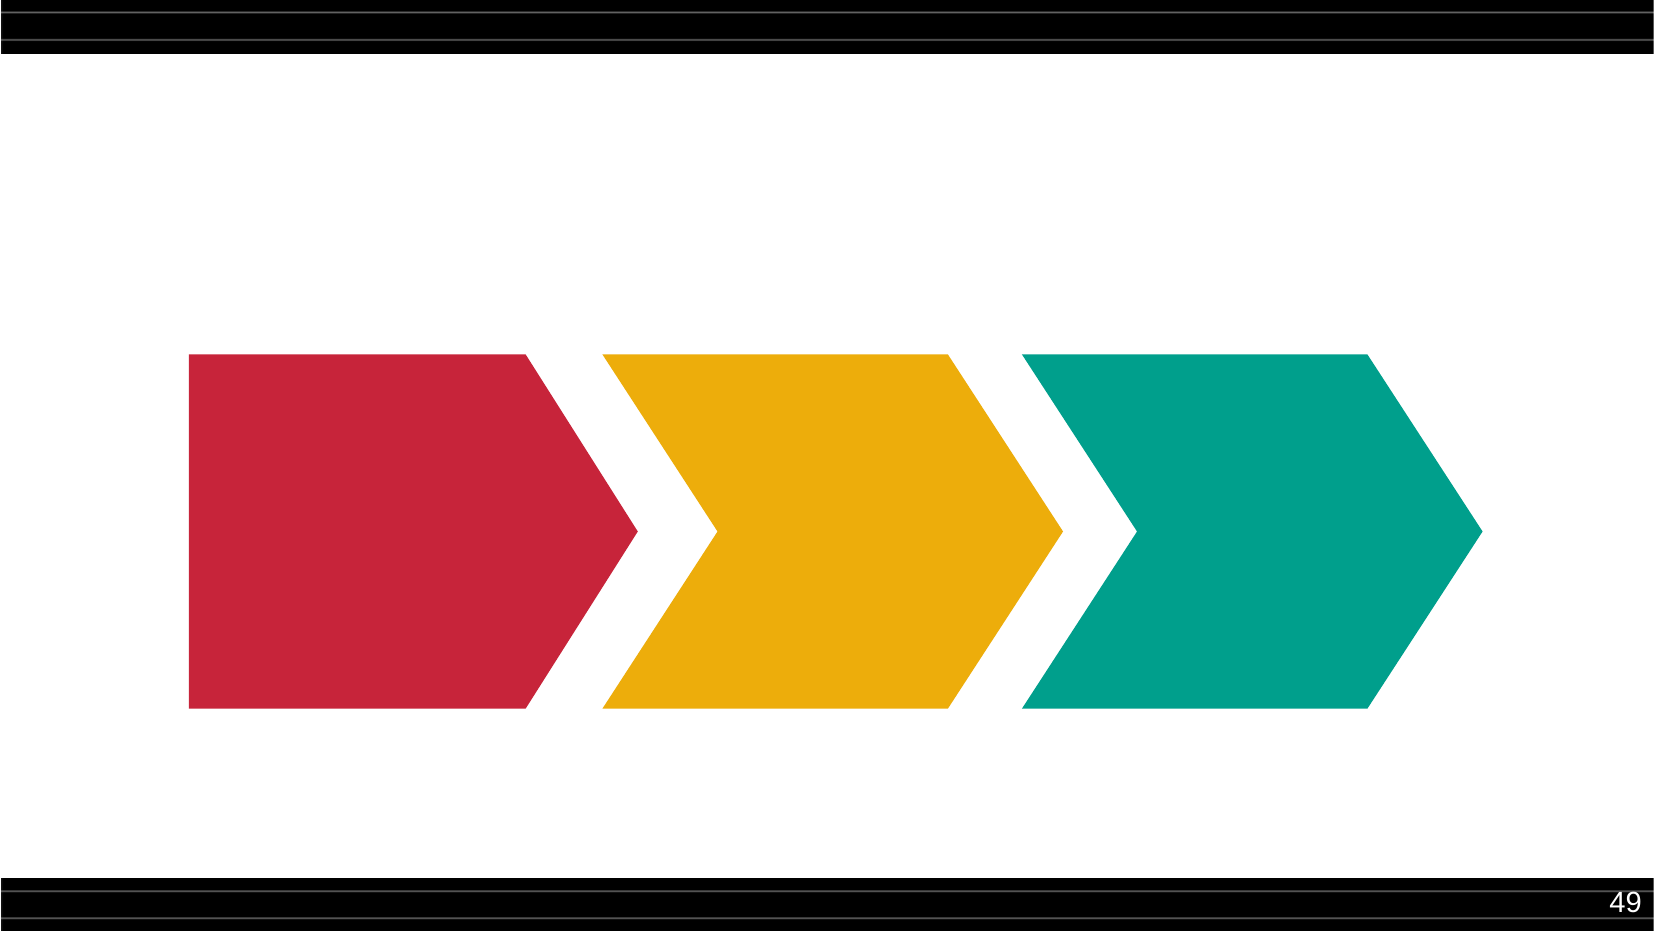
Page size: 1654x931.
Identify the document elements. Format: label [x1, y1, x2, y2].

picture [1, 878, 1654, 931]
text_box [602, 354, 1064, 709]
text_box [188, 354, 638, 709]
picture [1, 0, 1654, 54]
